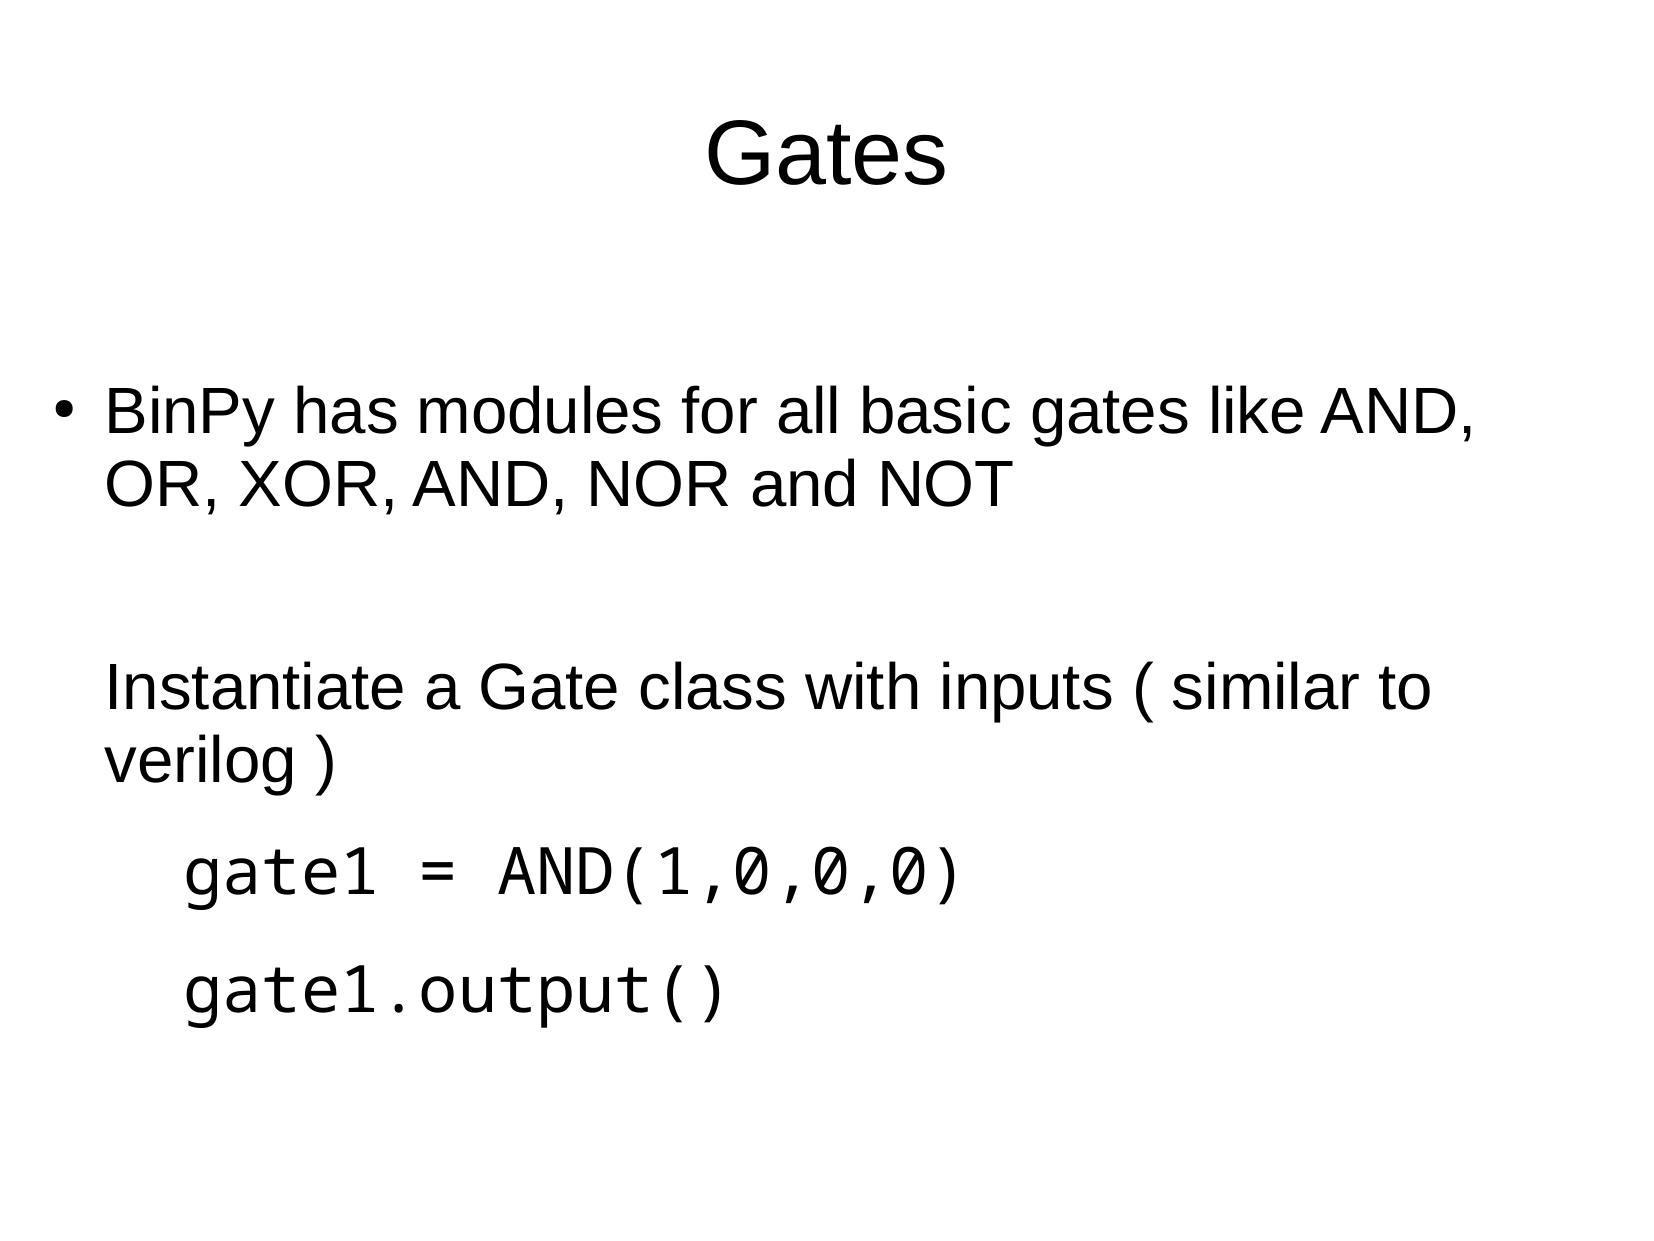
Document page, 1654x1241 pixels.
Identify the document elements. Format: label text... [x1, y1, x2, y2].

title Gates [82, 49, 1571, 257]
list BinPy has modules for all basic gates like AND, OR, XOR, AND, NOR and NOT Instantiate a Gate class with inputs ( similar to verilog ) gate1 = AND(1,0,0,0) gate1.output() [35, 272, 1524, 1040]
